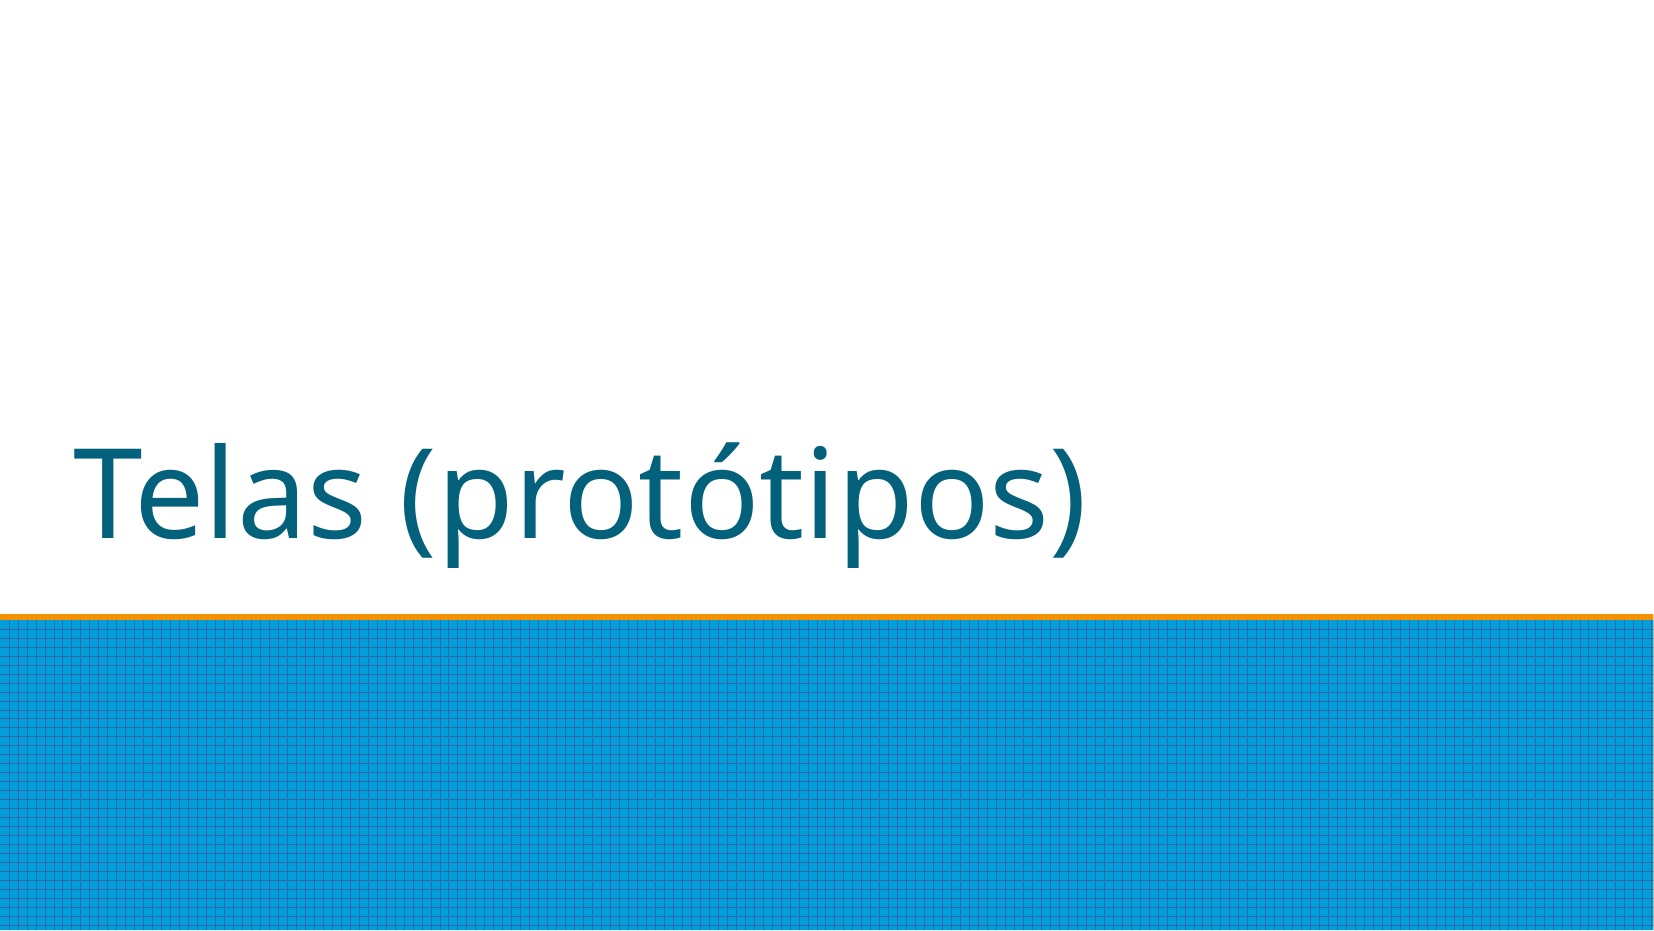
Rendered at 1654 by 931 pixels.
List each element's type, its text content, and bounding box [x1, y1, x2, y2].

subtitle [59, 649, 1565, 857]
title Telas (protótipos) [73, 44, 1551, 576]
